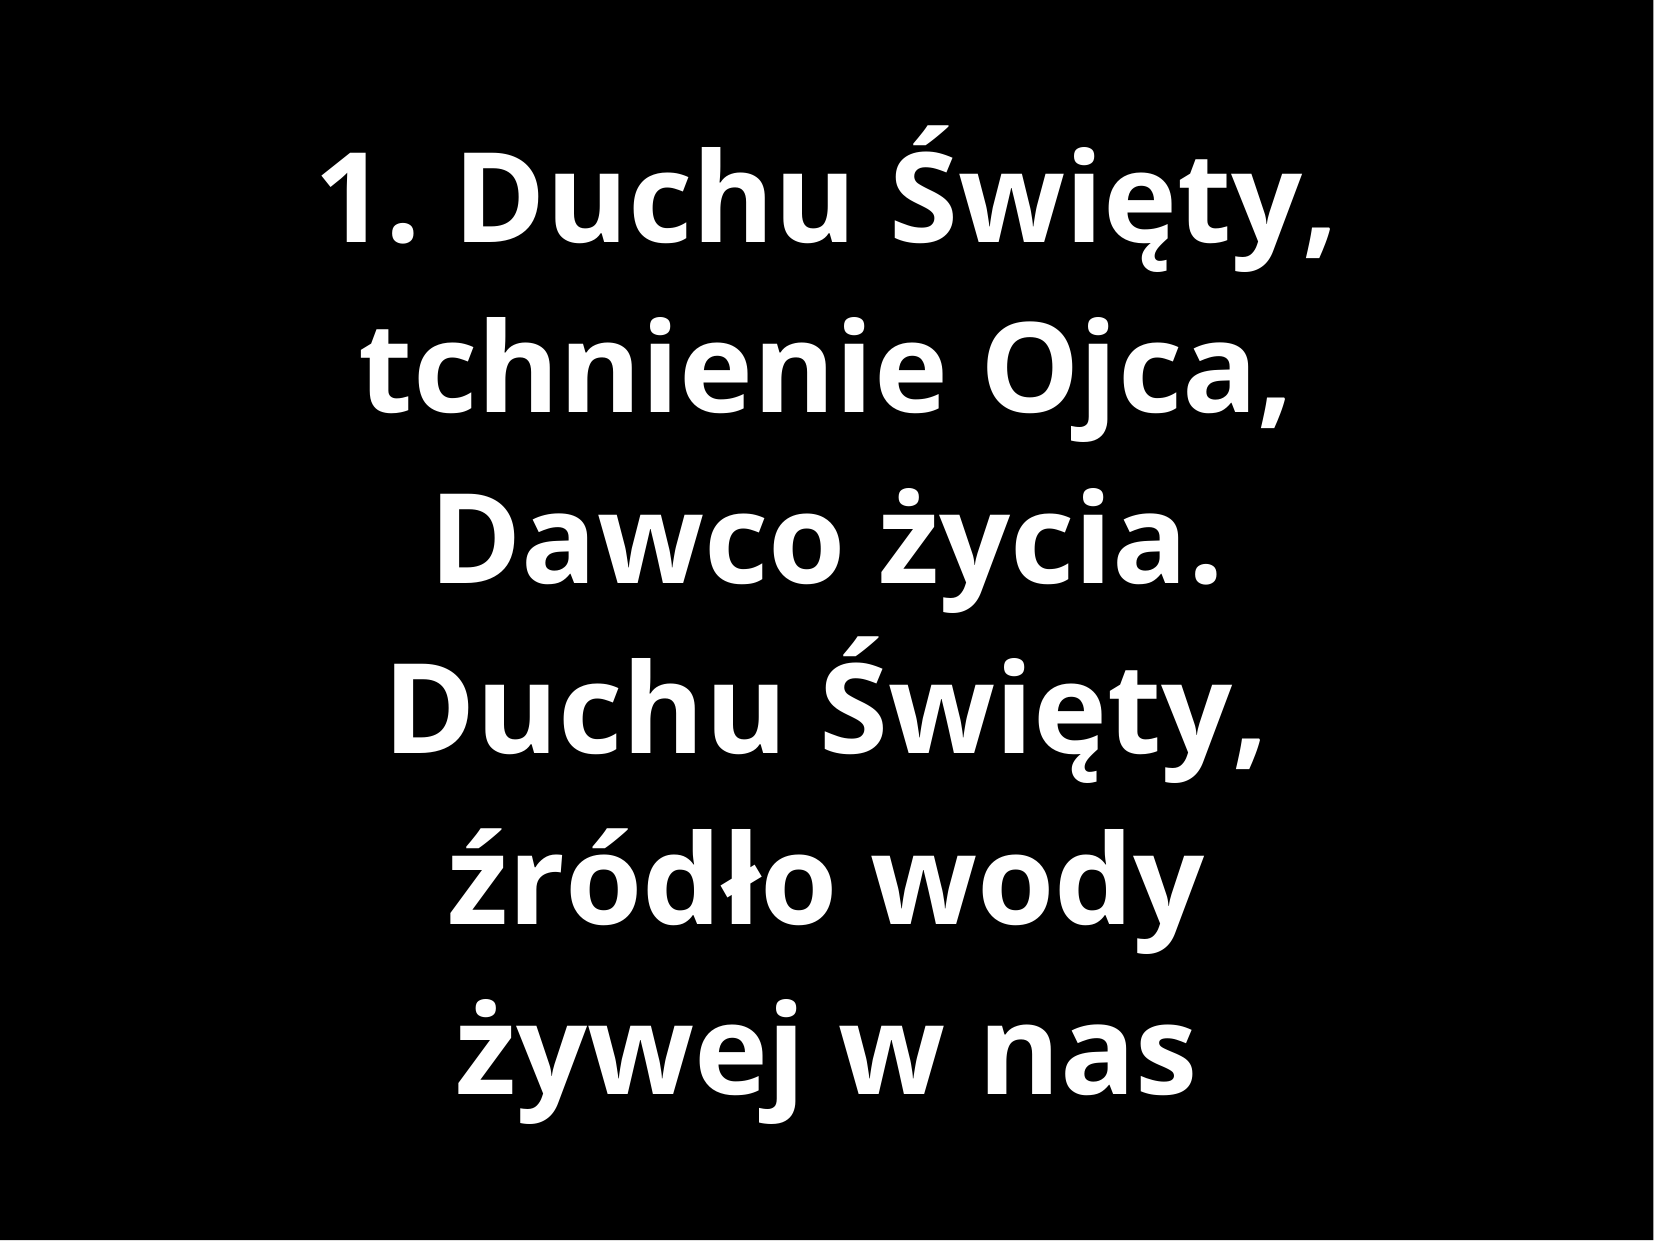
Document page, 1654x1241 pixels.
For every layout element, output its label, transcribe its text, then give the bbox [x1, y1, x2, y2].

title 1. Duchu Święty, tchnienie Ojca, Dawco życia. Duchu Święty, źródło wody żywej w nas [0, 0, 1654, 1241]
